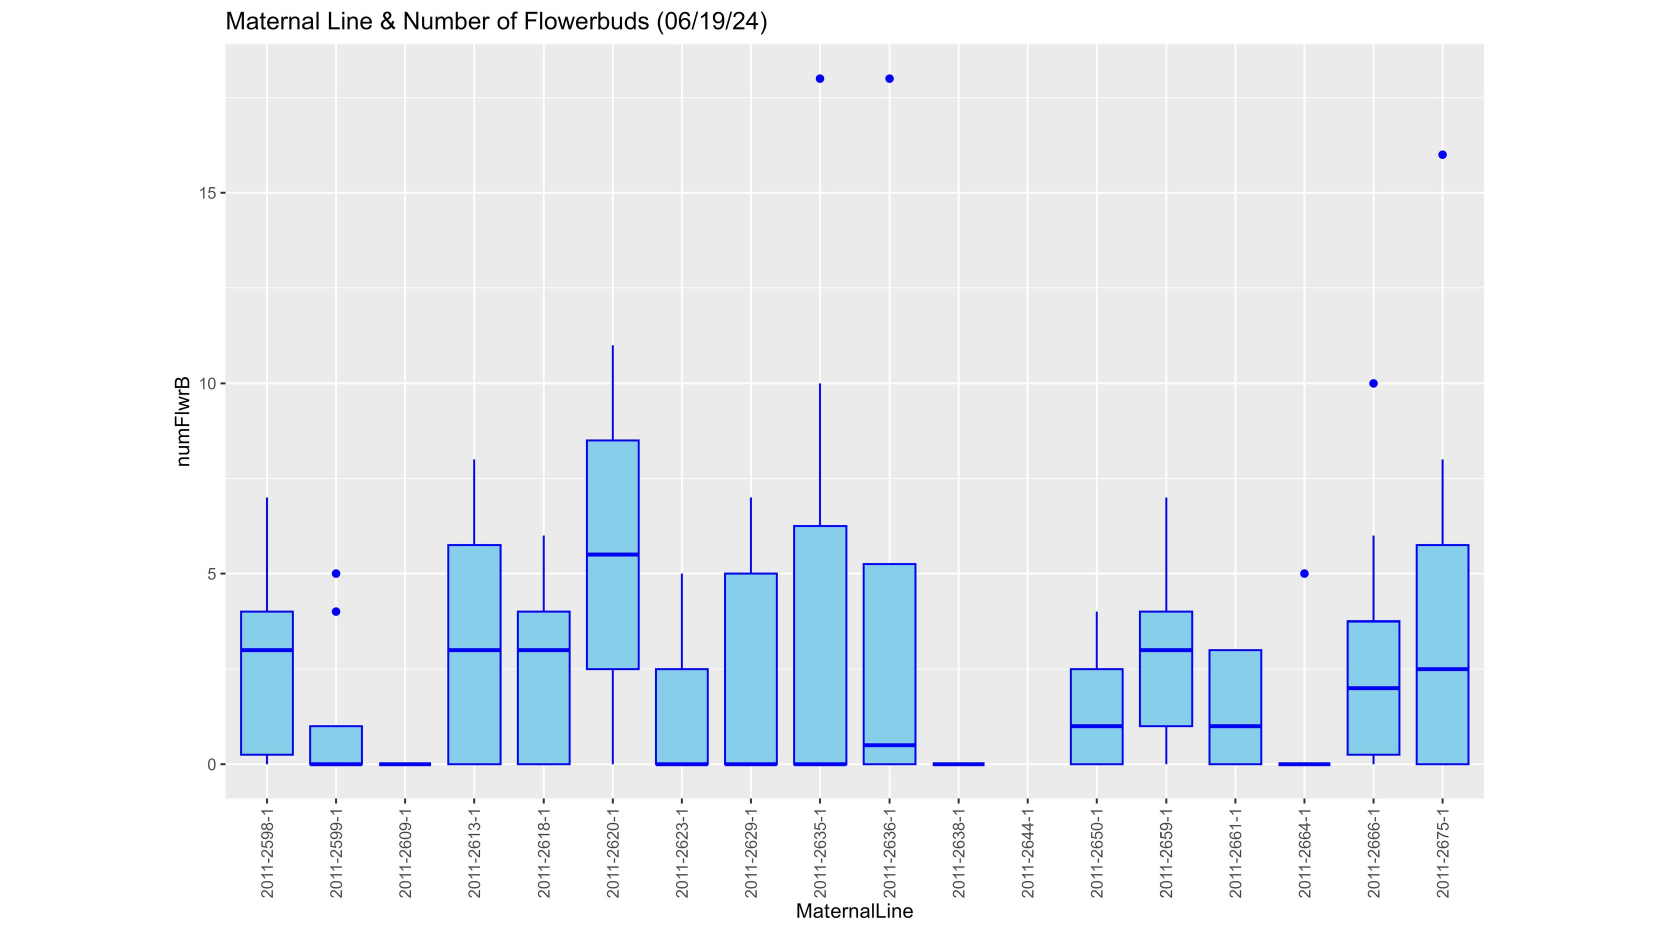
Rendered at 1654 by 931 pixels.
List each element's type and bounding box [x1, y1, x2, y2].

picture [164, 1, 1494, 931]
